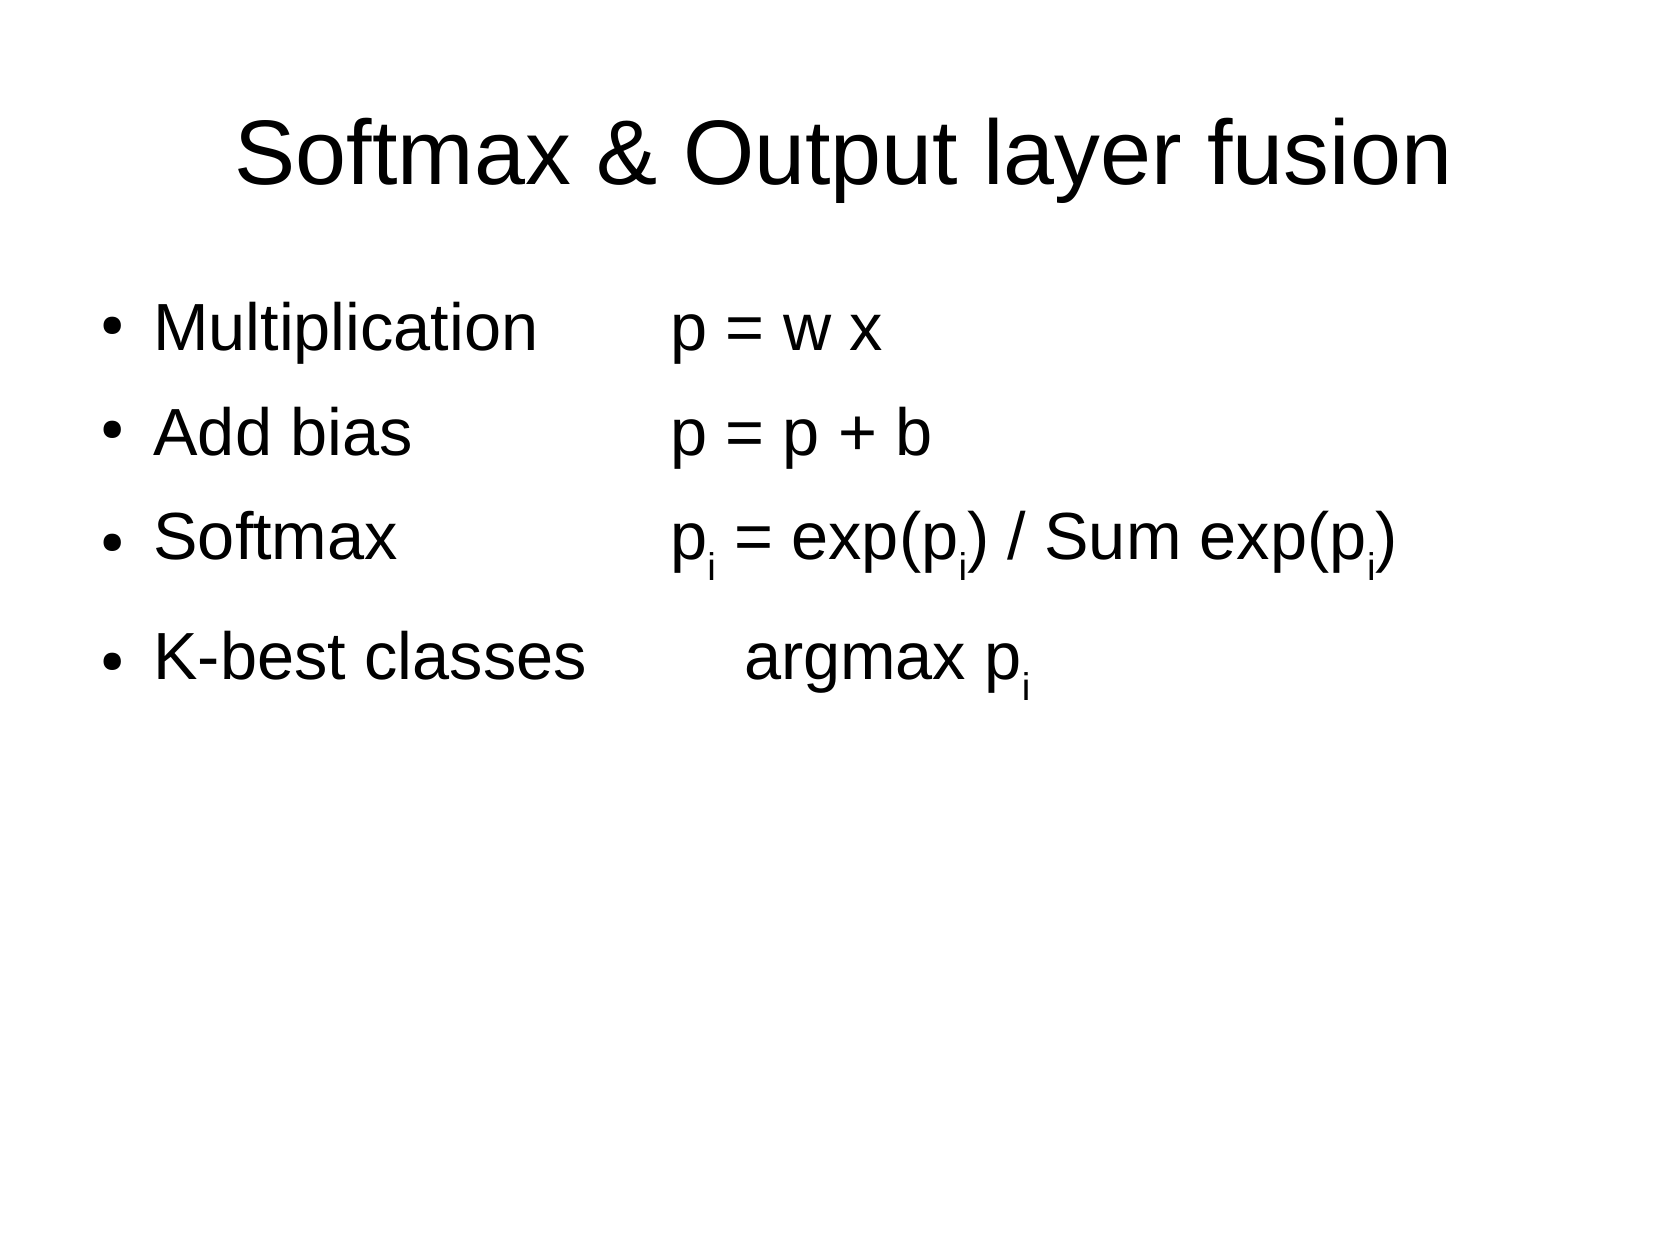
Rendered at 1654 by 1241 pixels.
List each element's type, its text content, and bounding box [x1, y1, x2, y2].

title Softmax & Output layer fusion [82, 49, 1571, 257]
list Multiplication p = w x Add bias p = p + b Softmax pi = exp(pi) / Sum exp(pi) K-best classes argmax pi [82, 290, 1571, 815]
